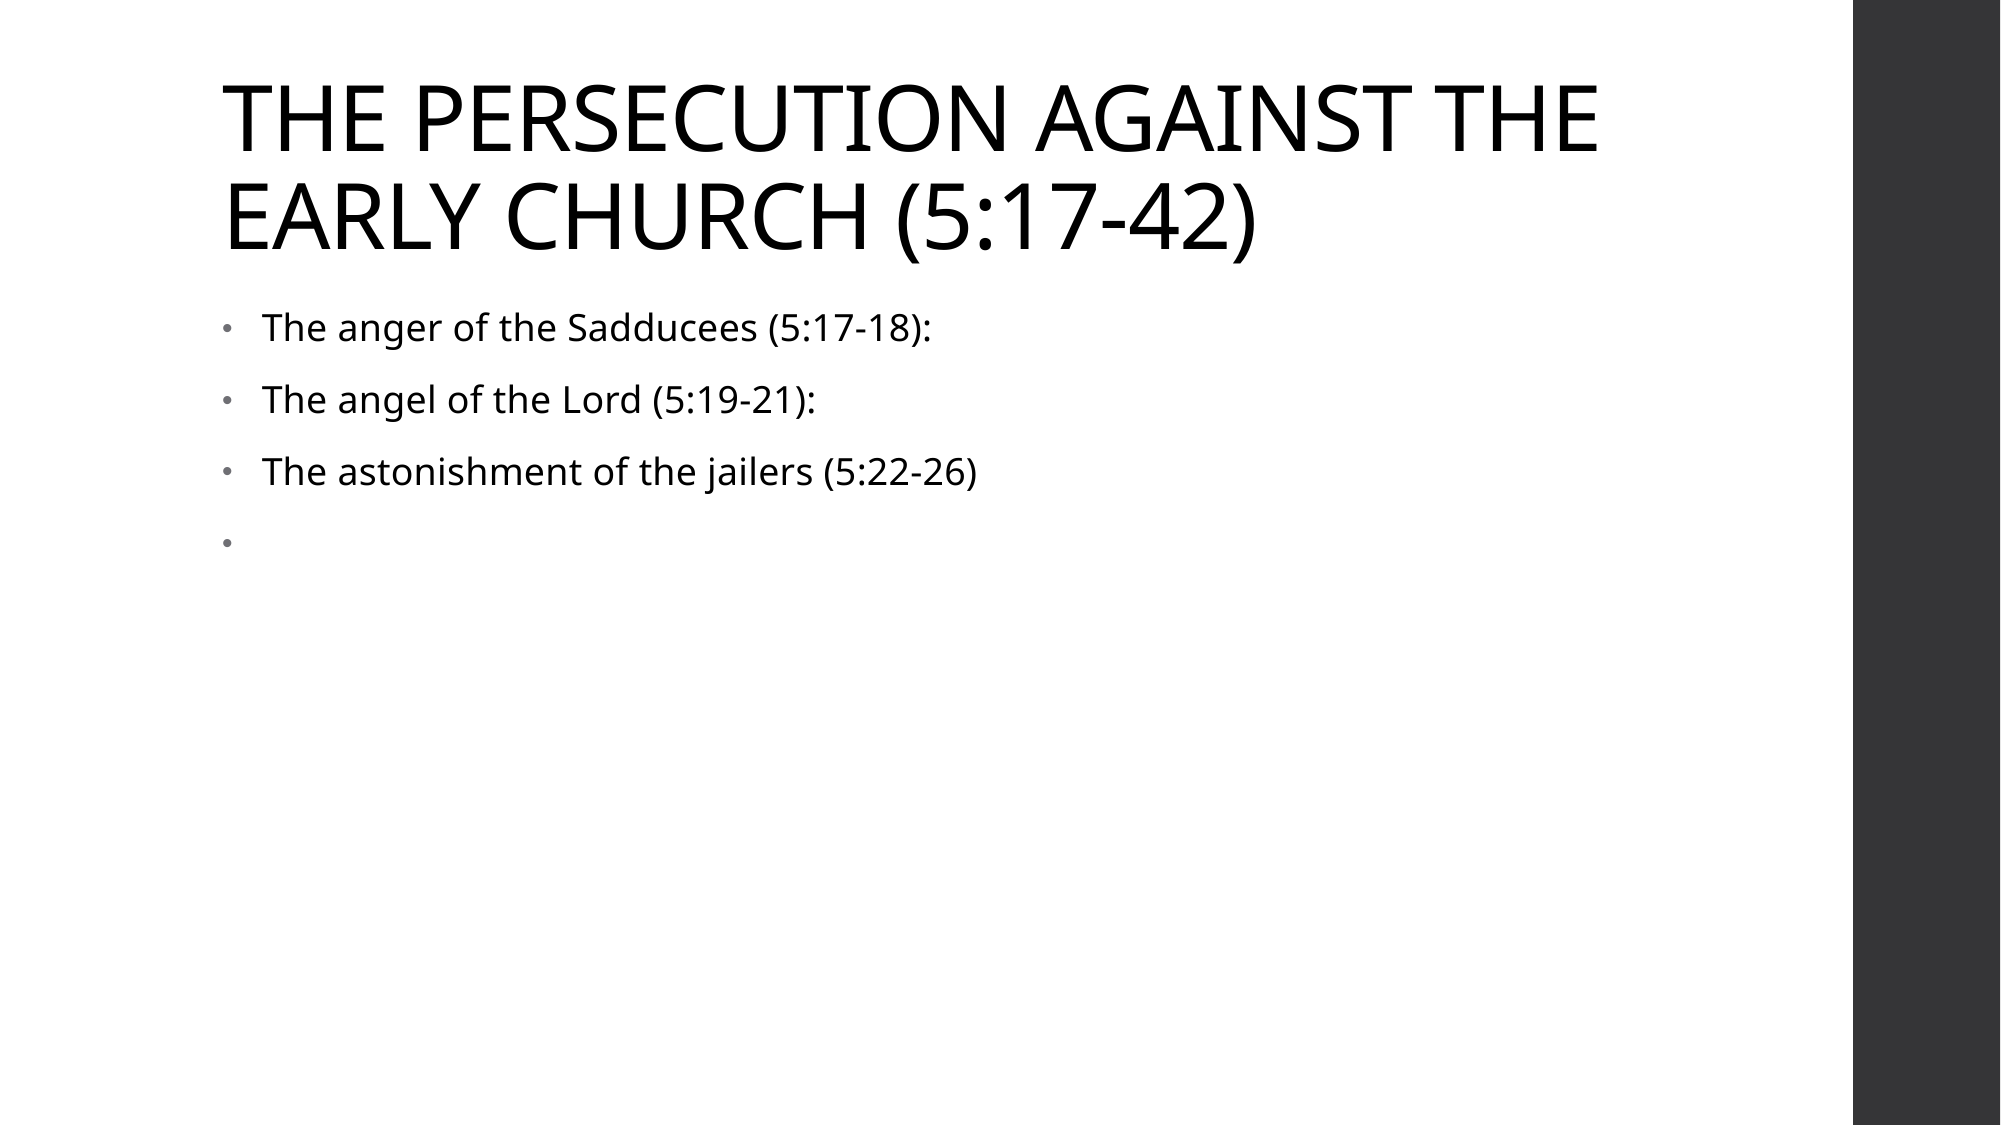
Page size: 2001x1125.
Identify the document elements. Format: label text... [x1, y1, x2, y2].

list The anger of the Sadducees (5:17-18): The angel of the Lord (5:19-21): The astonishment of the jailers (5:22-26) [206, 299, 1617, 1014]
title THE PERSECUTION AGAINST THE EARLY CHURCH (5:17-42) [206, 60, 1797, 278]
